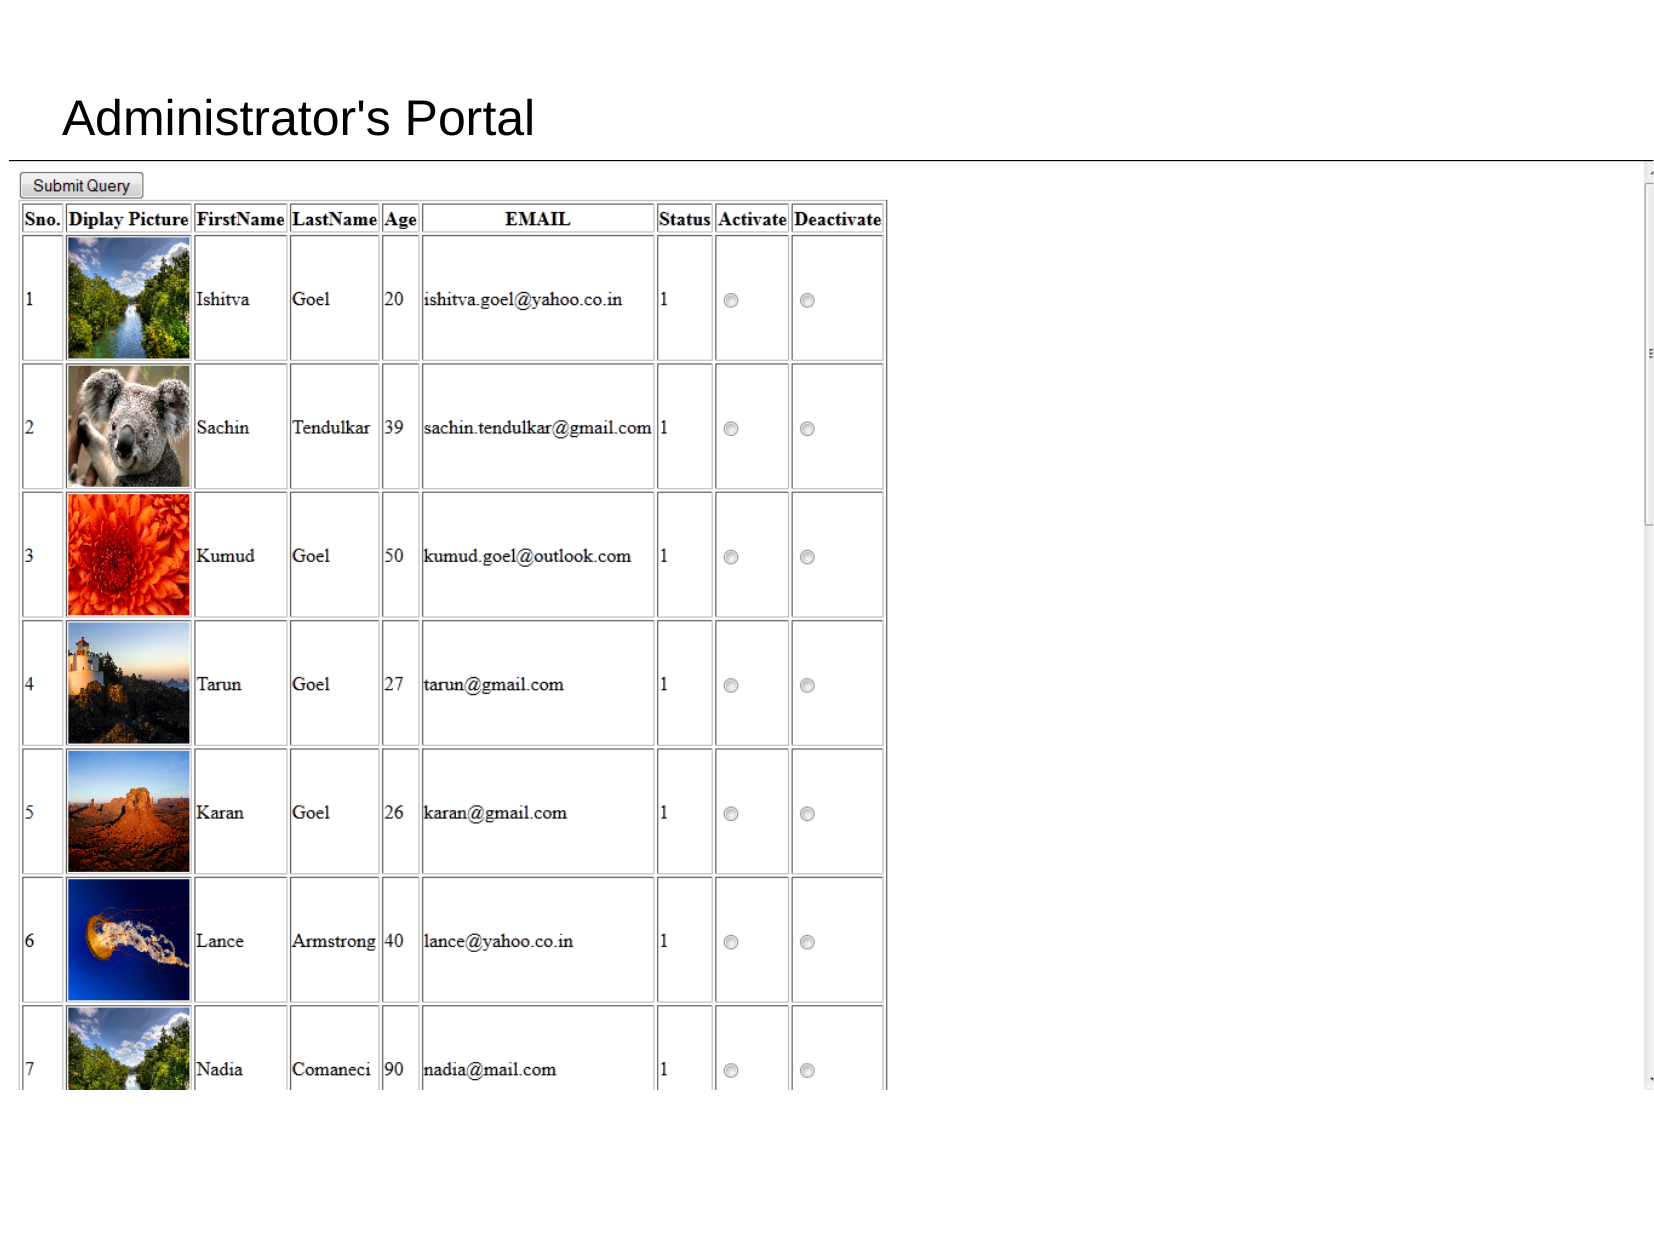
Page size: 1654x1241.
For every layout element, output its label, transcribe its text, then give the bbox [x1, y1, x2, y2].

text_box Administrator's Portal [47, 82, 721, 154]
picture [9, 160, 1654, 1090]
